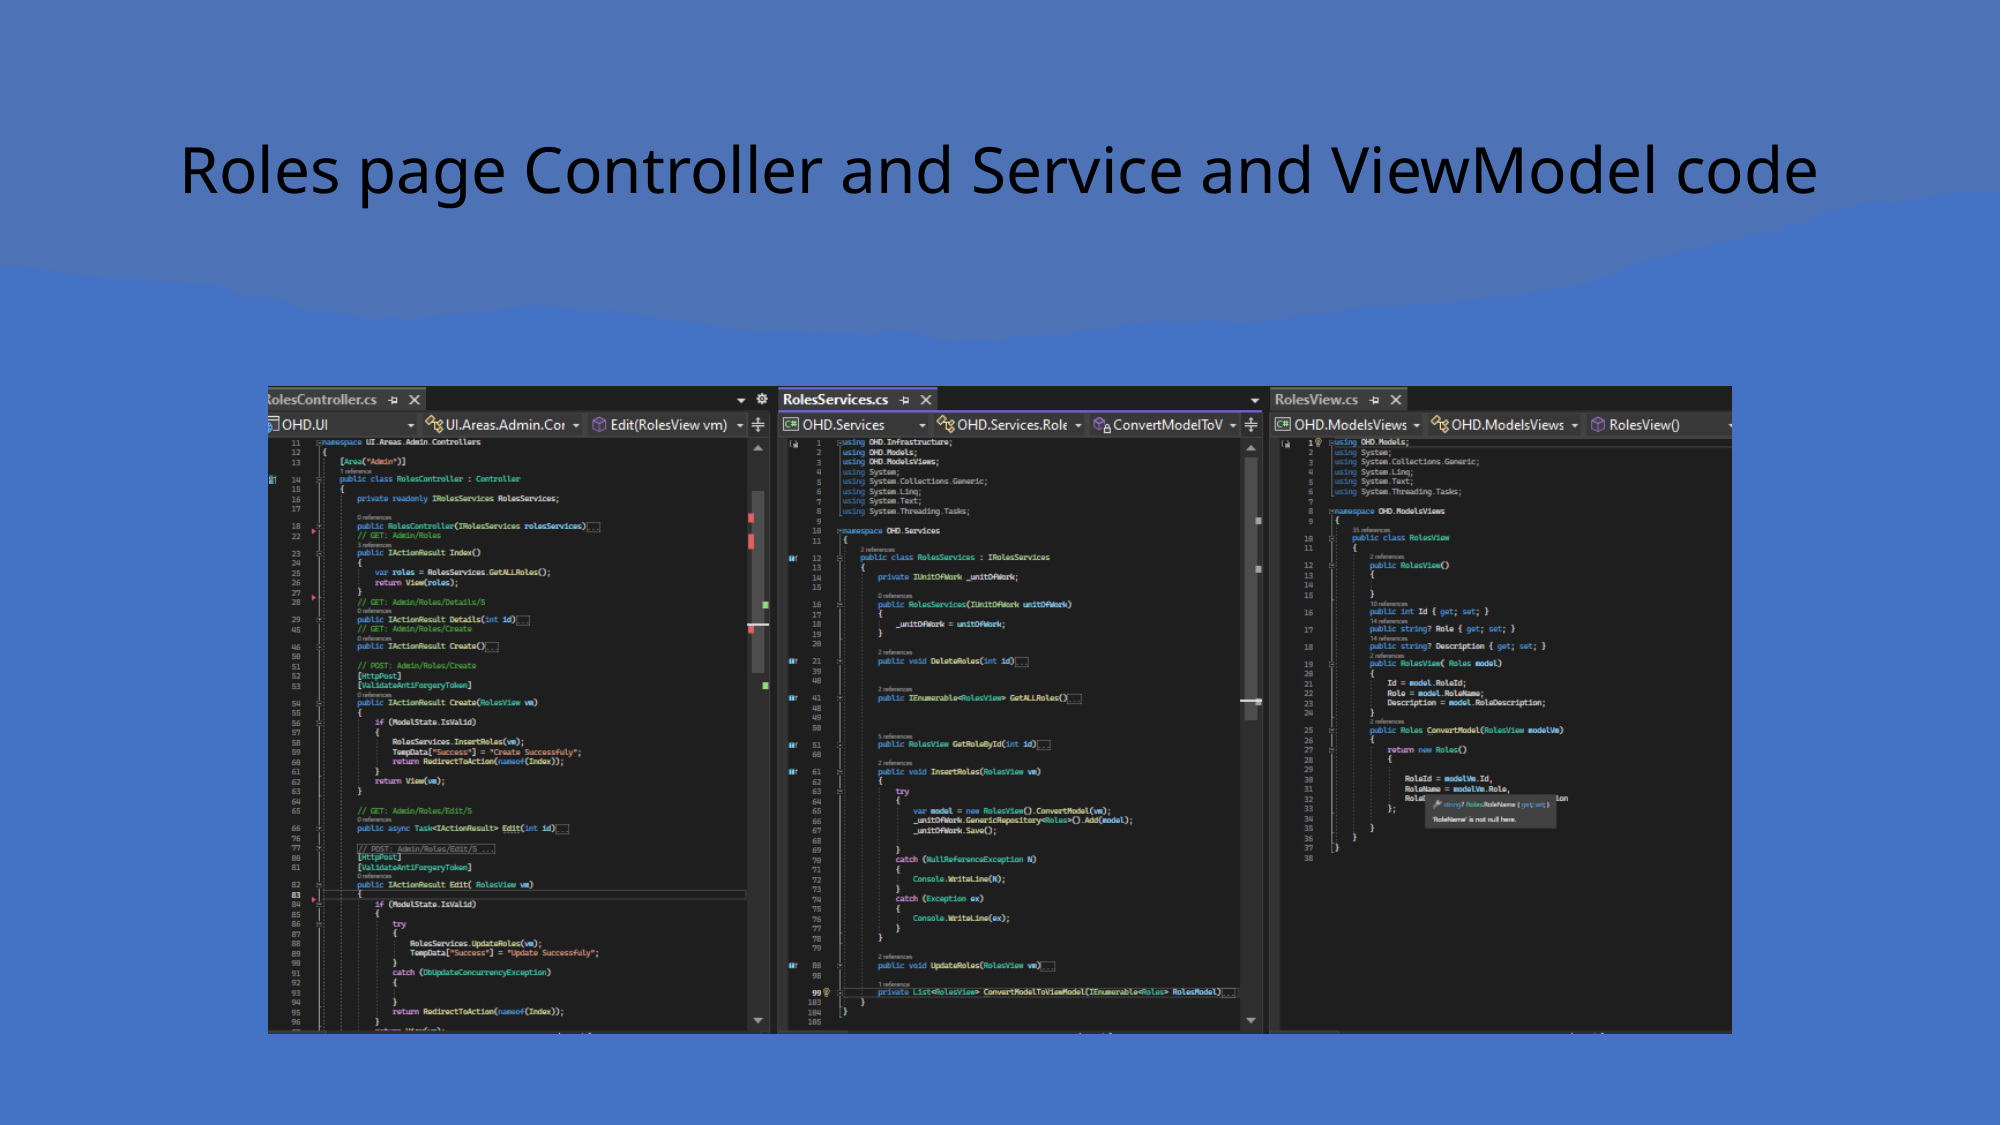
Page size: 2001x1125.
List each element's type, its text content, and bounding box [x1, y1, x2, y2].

title Roles page Controller and Service and ViewModel code [135, 81, 1865, 216]
text_box [0, 0, 2000, 1125]
picture [268, 386, 1732, 1034]
